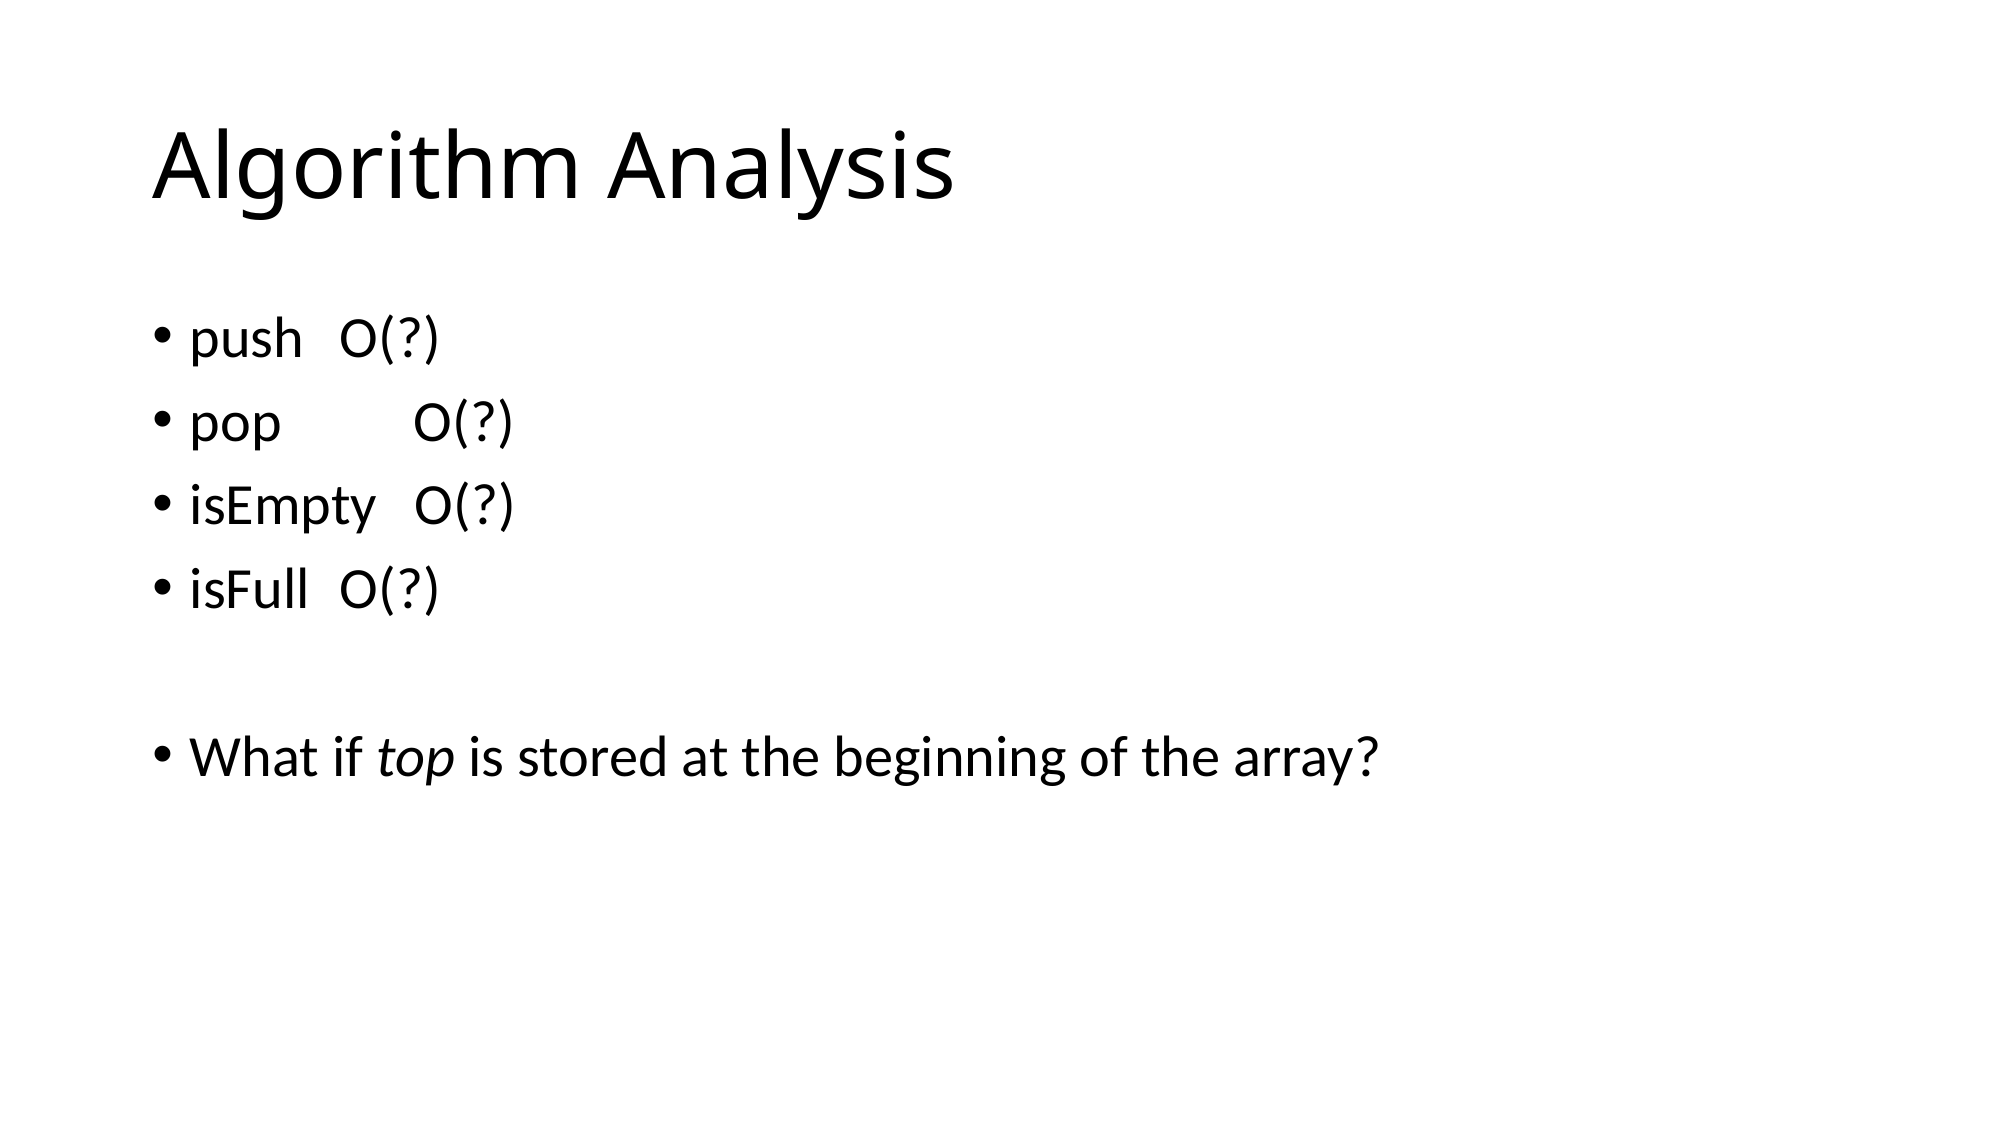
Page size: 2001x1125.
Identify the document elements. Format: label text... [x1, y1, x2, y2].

list push O(?) pop O(?) isEmpty O(?) isFull O(?) What if top is stored at the beginning of the array? [137, 299, 1863, 1014]
title Algorithm Analysis [137, 59, 1863, 278]
